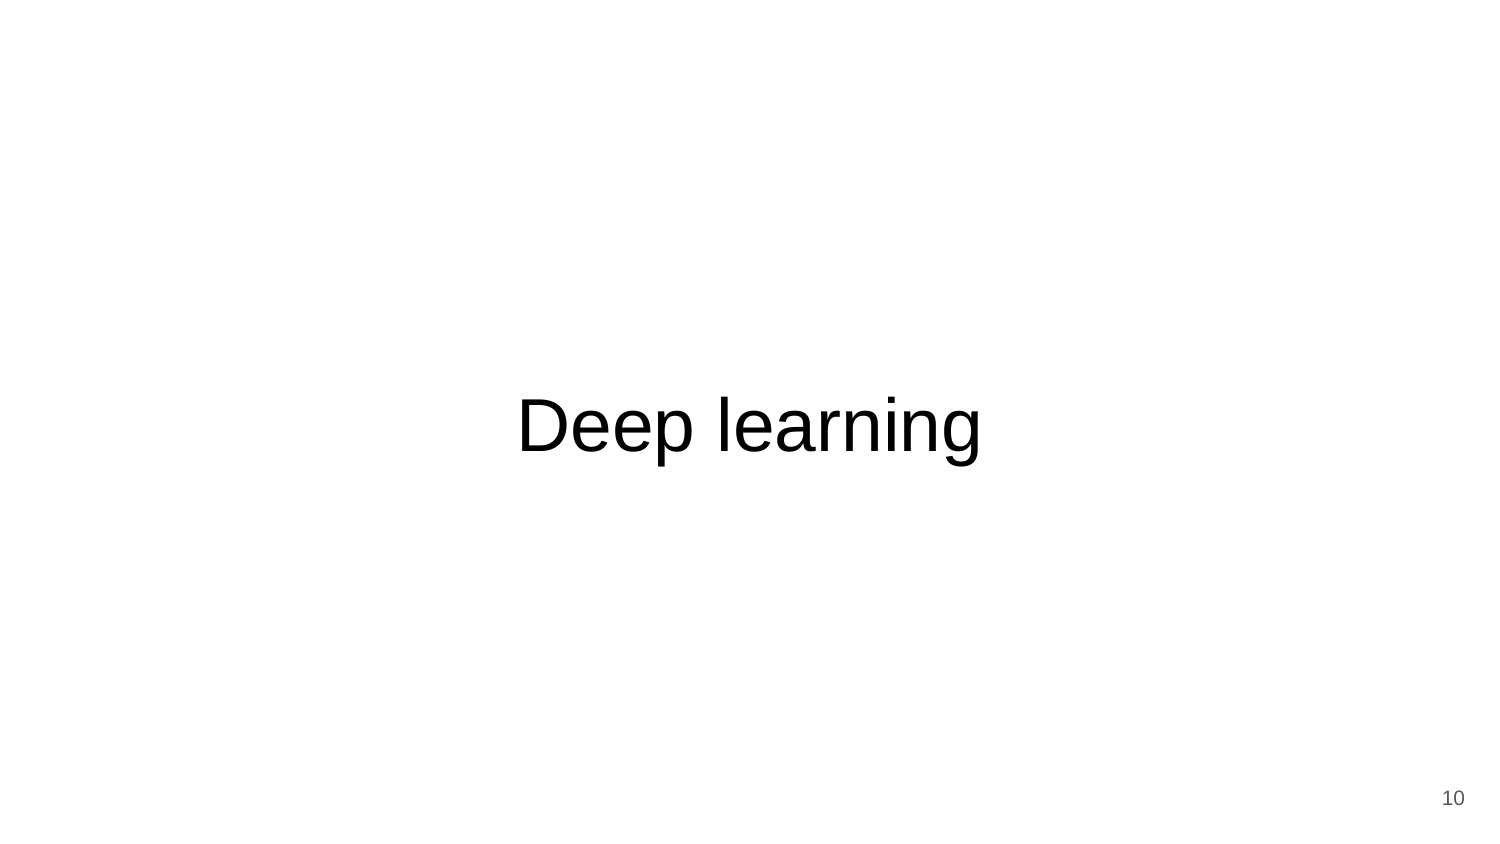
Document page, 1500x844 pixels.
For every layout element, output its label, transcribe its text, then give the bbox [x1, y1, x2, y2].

title Deep learning [51, 352, 1449, 491]
slide_number <number> [1389, 764, 1480, 830]
